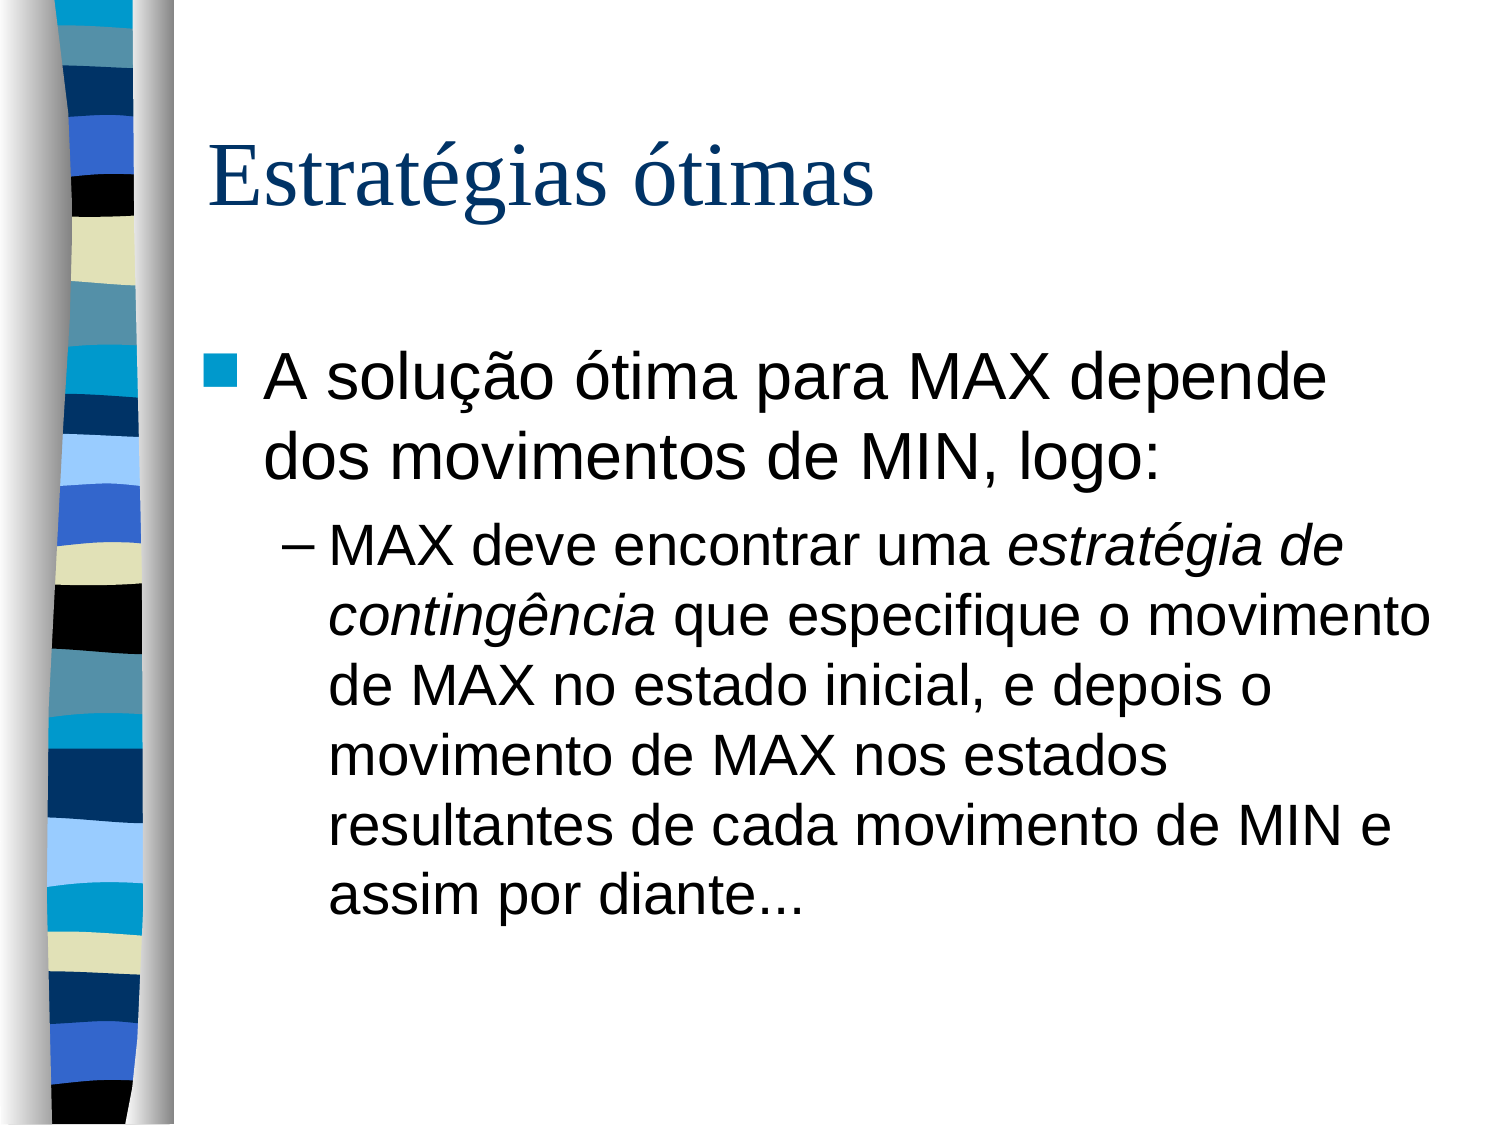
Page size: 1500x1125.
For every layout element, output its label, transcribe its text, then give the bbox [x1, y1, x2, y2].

title Estratégias ótimas [192, 74, 1468, 263]
list A solução ótima para MAX depende dos movimentos de MIN, logo: MAX deve encontrar uma estratégia de contingência que especifique o movimento de MAX no estado inicial, e depois o movimento de MAX nos estados resultantes de cada movimento de MIN e assim por diante... [192, 324, 1468, 1000]
